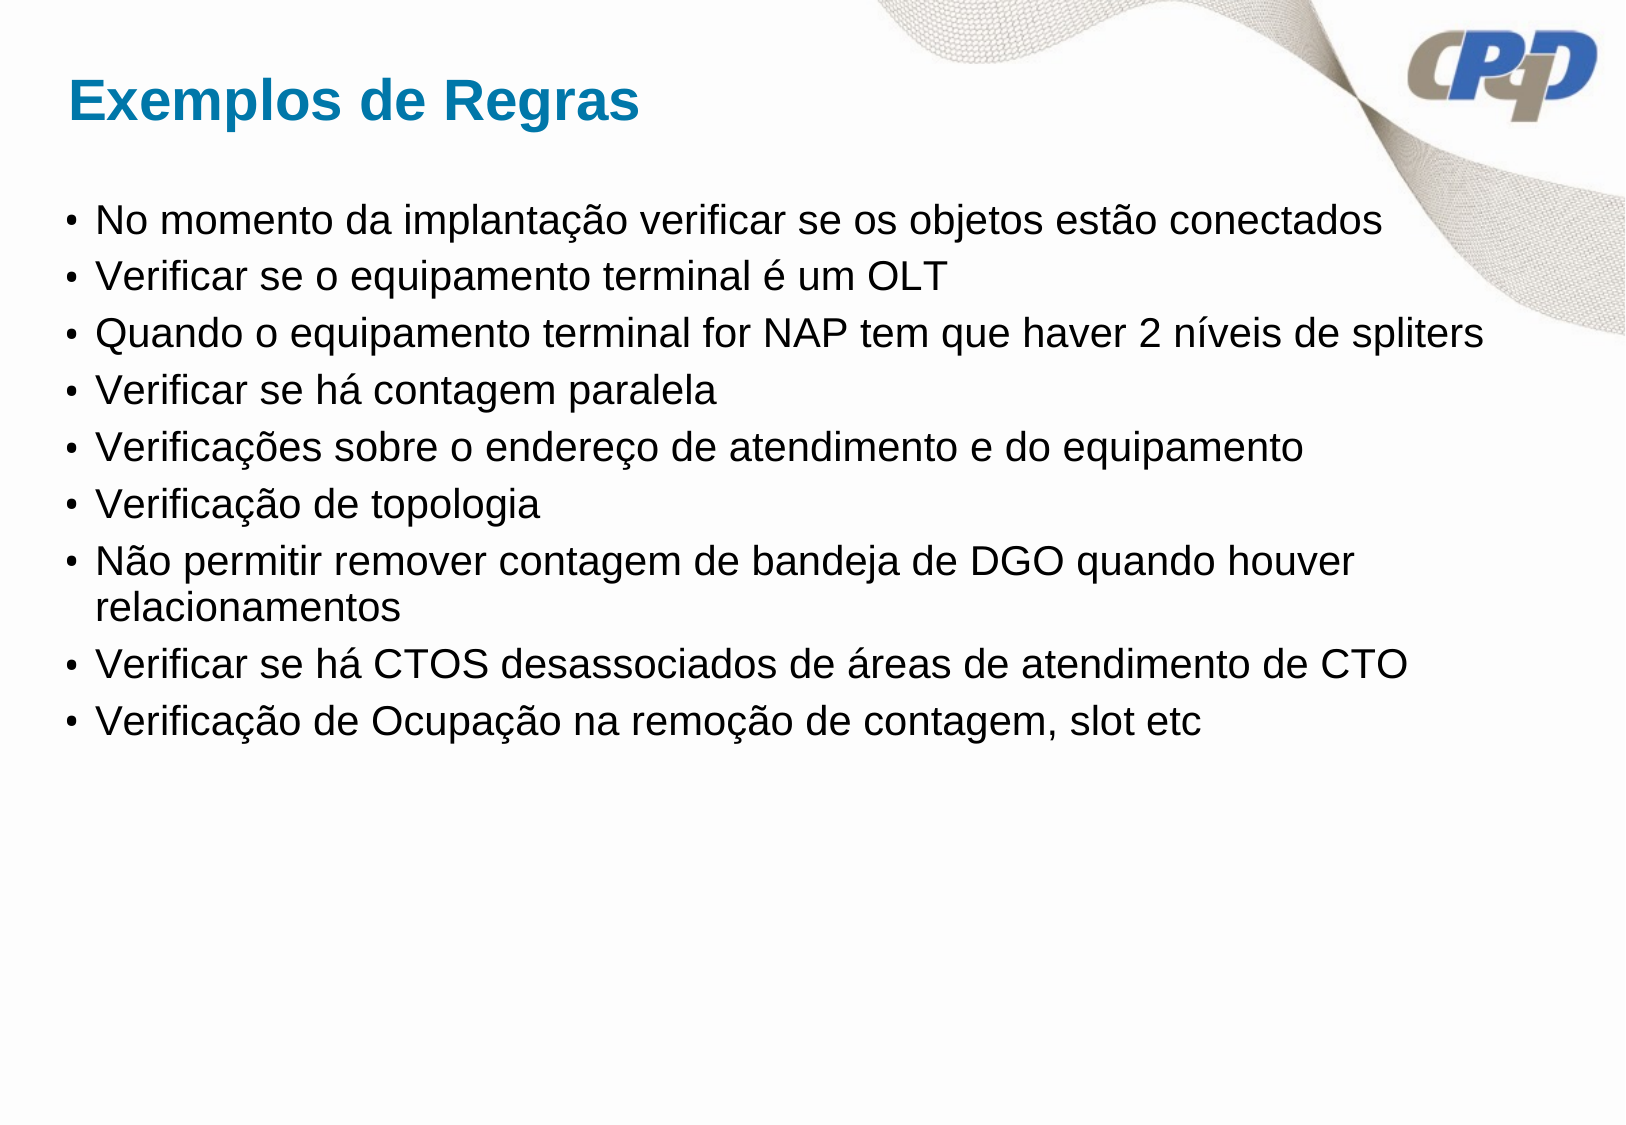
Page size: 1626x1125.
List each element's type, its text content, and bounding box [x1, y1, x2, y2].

list No momento da implantação verificar se os objetos estão conectados Verificar se o equipamento terminal é um OLT Quando o equipamento terminal for NAP tem que haver 2 níveis de spliters Verificar se há contagem paralela Verificações sobre o endereço de atendimento e do equipamento Verificação de topologia Não permitir remover contagem de bandeja de DGO quando houver relacionamentos Verificar se há CTOS desassociados de áreas de atendimento de CTO Verificação de Ocupação na remoção de contagem, slot etc [63, 196, 1544, 925]
title Exemplos de Regras [68, 57, 1288, 143]
picture [0, 0, 1626, 1125]
